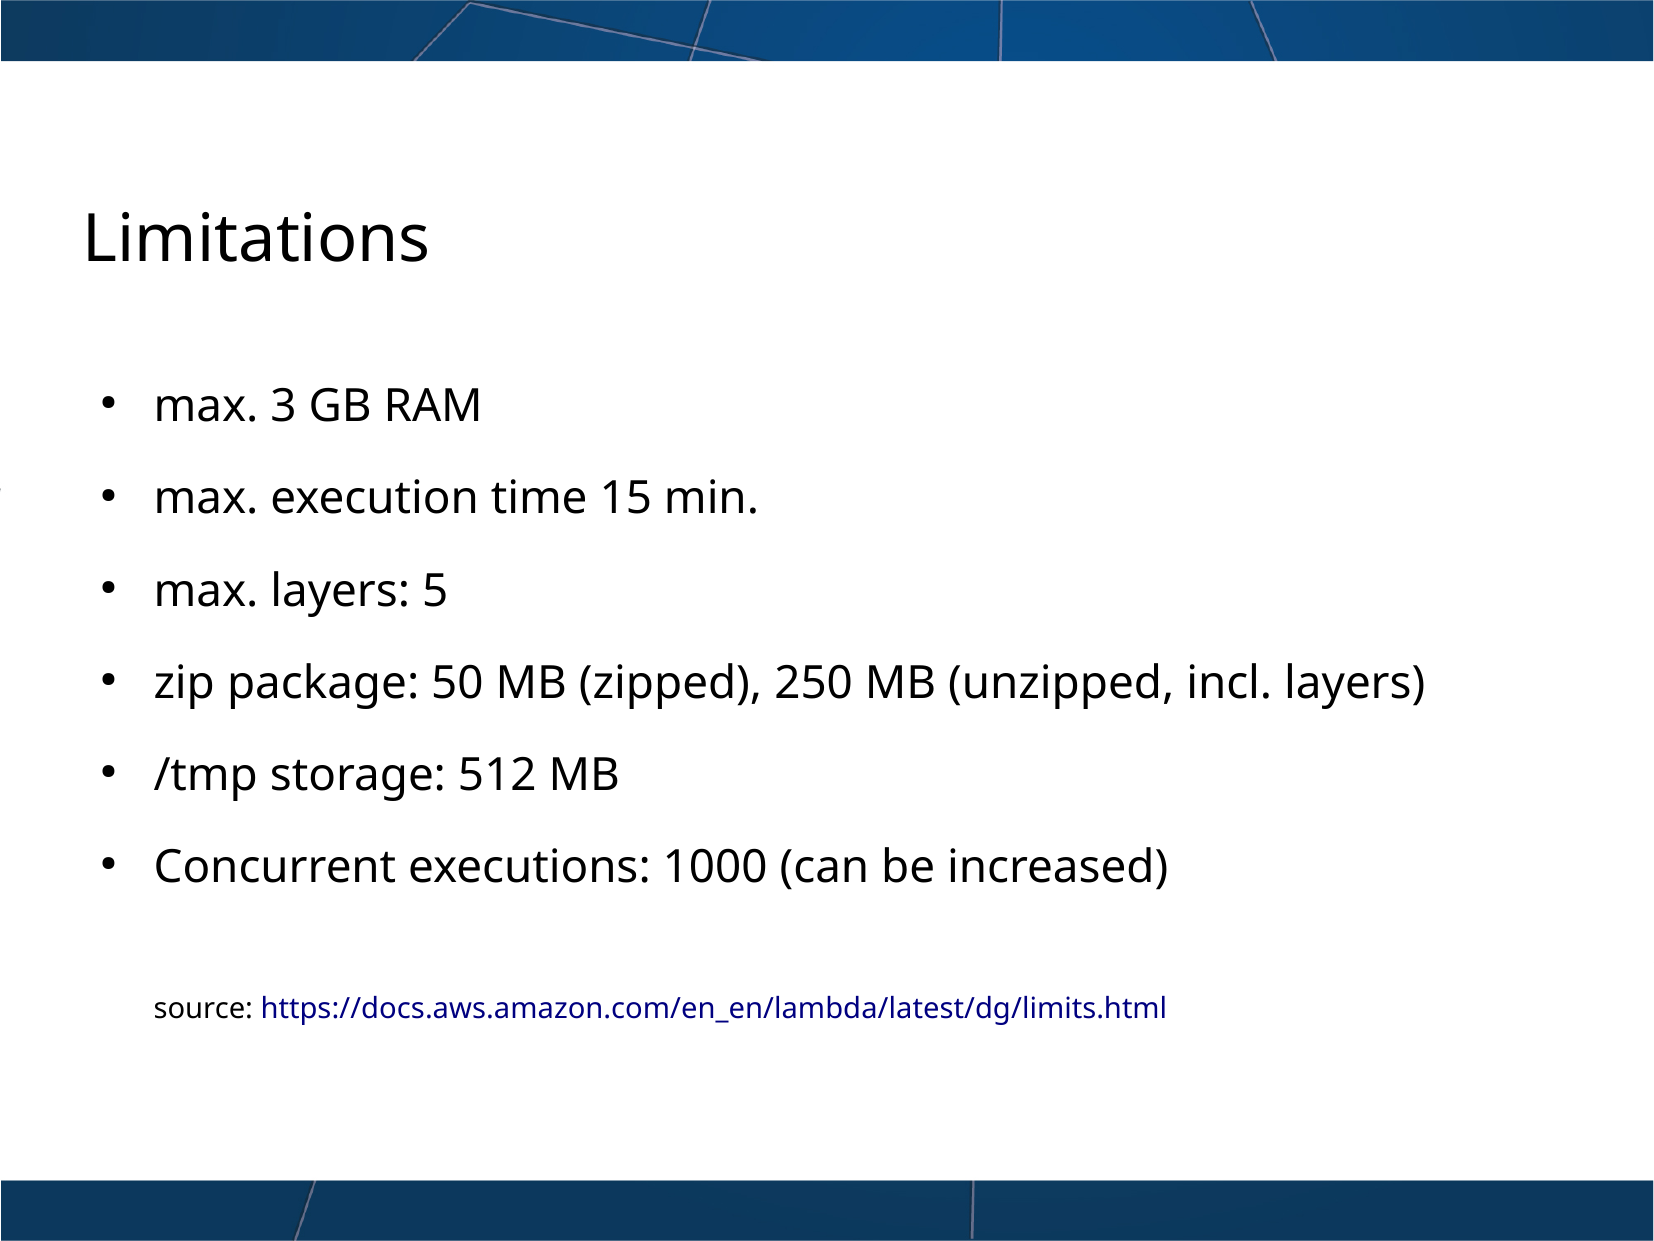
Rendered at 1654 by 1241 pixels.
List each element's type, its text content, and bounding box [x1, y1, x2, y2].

list max. 3 GB RAM max. execution time 15 min. max. layers: 5 zip package: 50 MB (zipped), 250 MB (unzipped, incl. layers) /tmp storage: 512 MB Concurrent executions: 1000 (can be increased) source: https://docs.aws.amazon.com/en_en/lambda/latest/dg/limits.html [82, 372, 1571, 1013]
picture [0, 0, 1654, 1241]
title Limitations [82, 139, 1571, 332]
